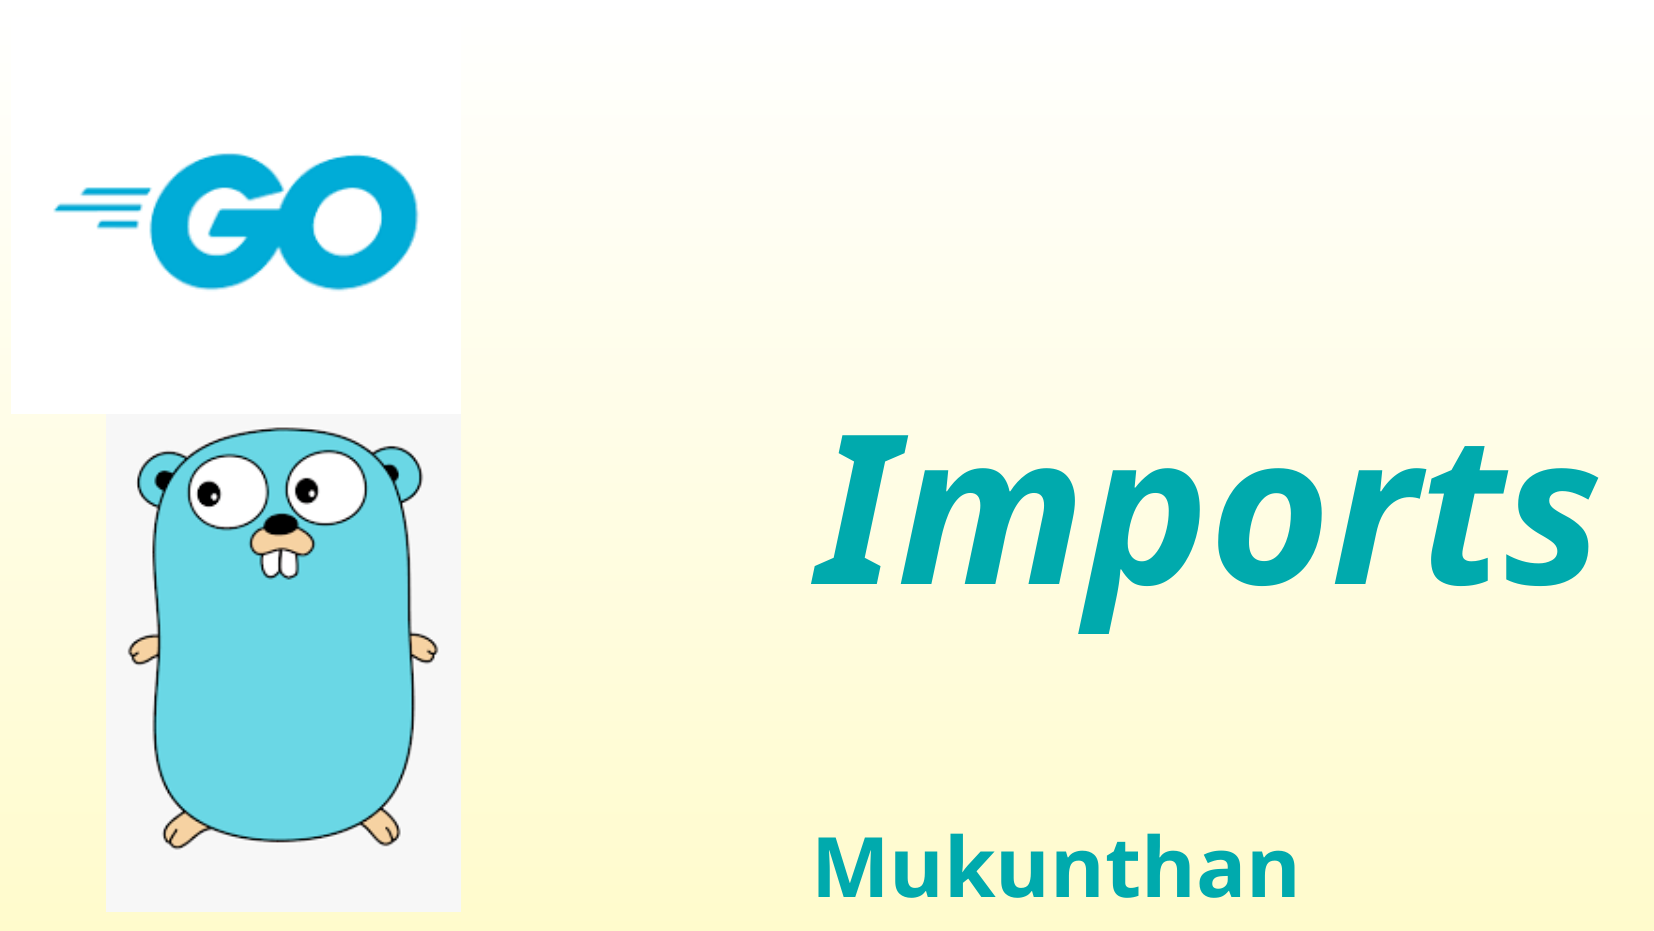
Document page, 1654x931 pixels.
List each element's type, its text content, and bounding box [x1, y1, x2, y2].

picture [11, 17, 461, 913]
text_box Mukunthan Ragavan [796, 801, 1630, 910]
text_box Imports [578, 354, 1619, 603]
